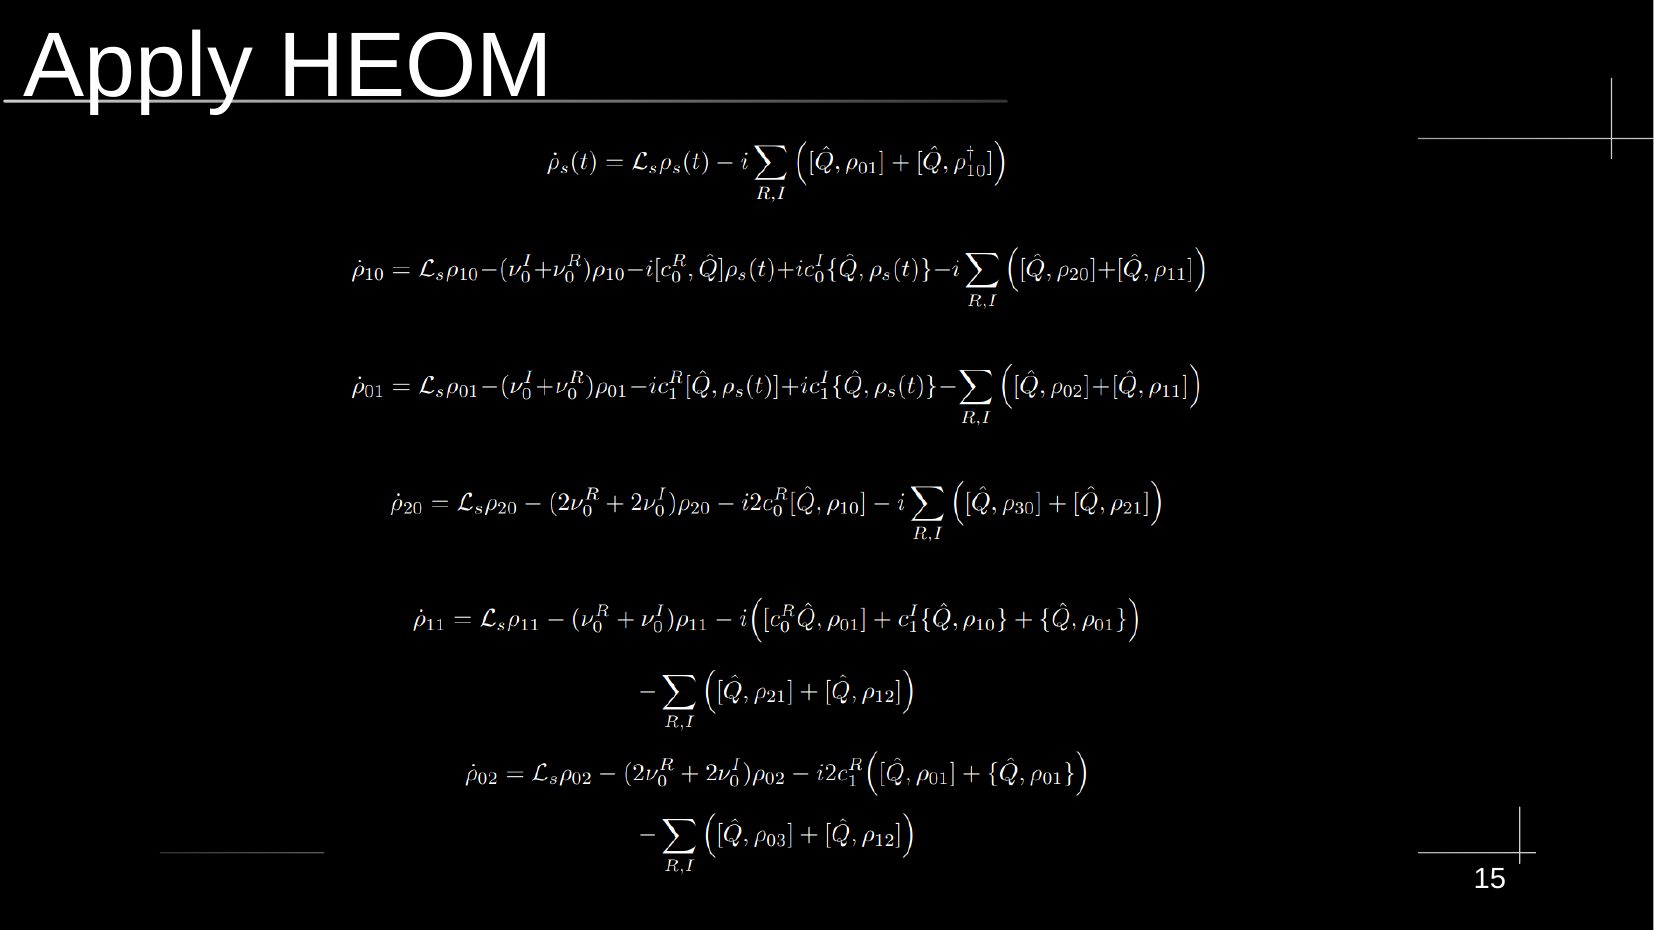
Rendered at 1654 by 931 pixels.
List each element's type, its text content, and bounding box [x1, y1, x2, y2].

title Apply HEOM [23, 11, 1589, 119]
picture [324, 118, 1418, 895]
